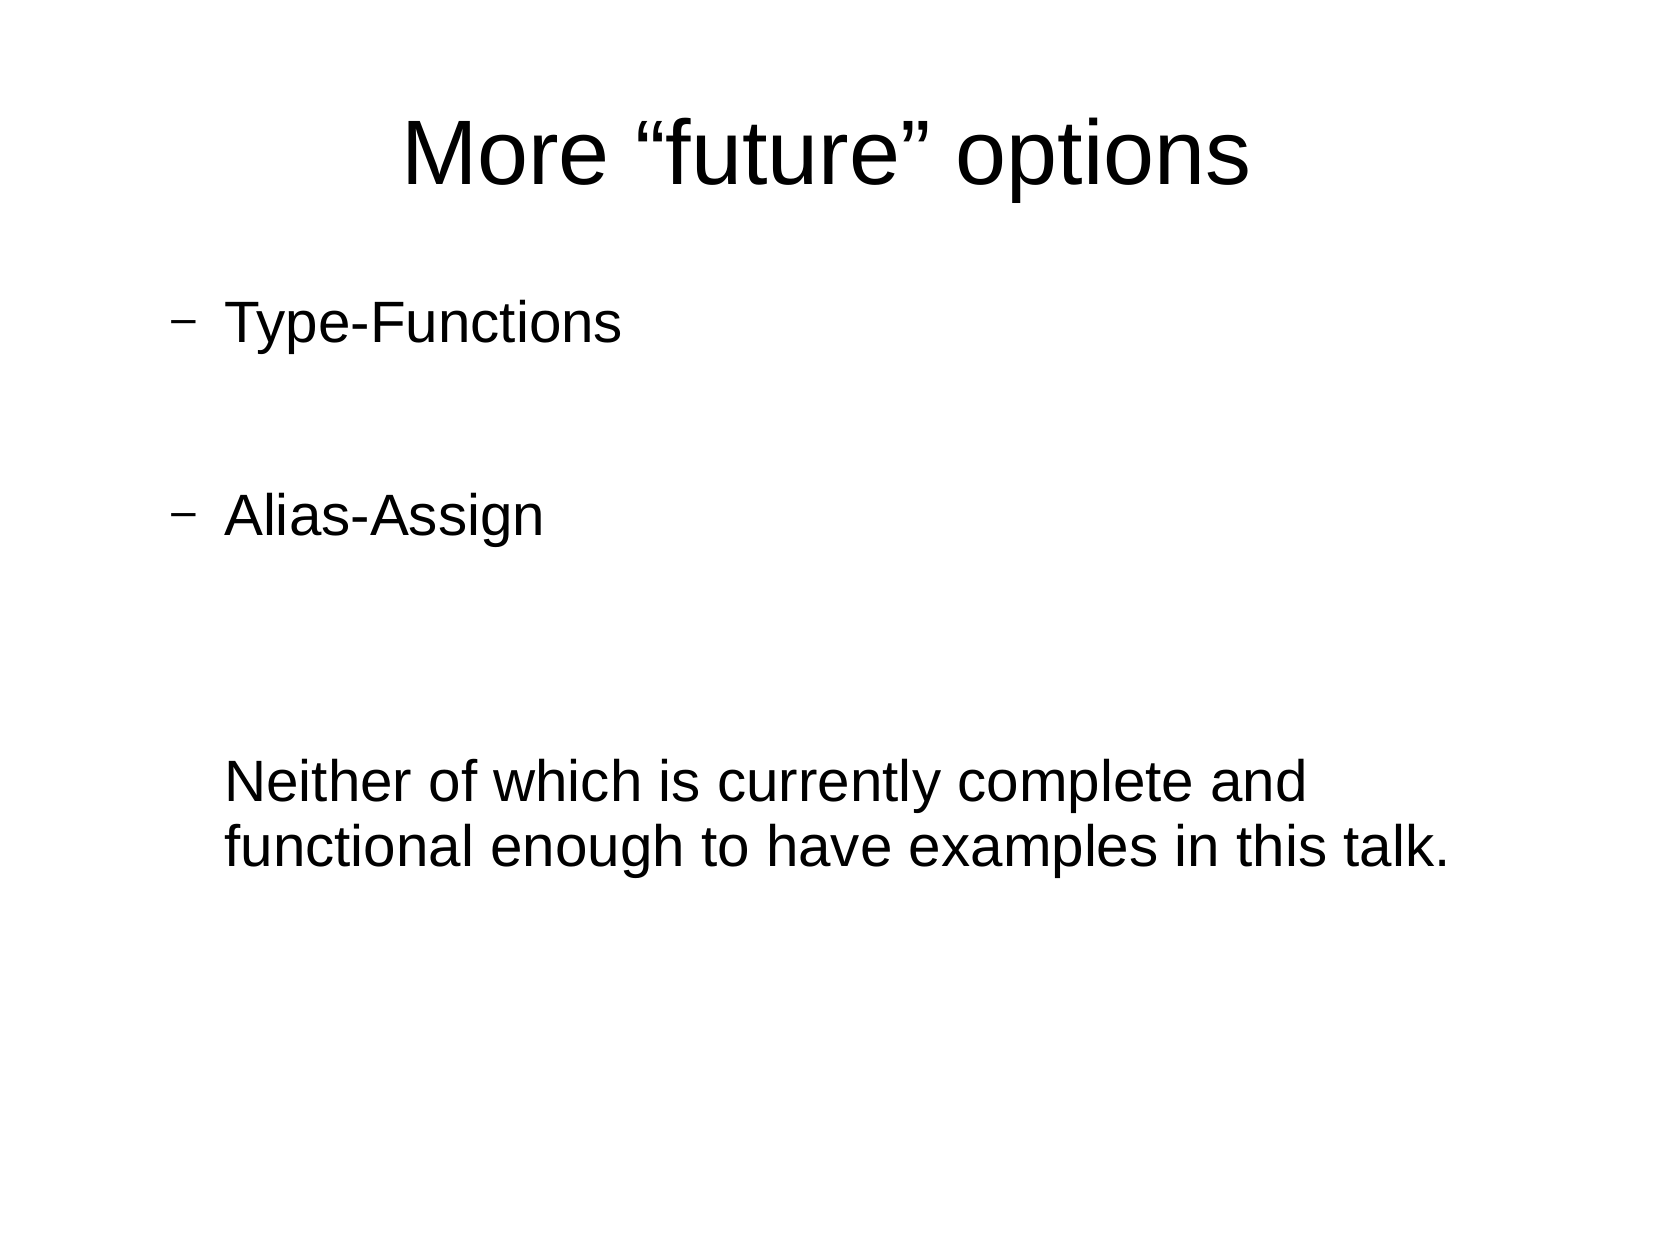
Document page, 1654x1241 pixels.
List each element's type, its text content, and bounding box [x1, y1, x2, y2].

list Type-Functions Alias-Assign Neither of which is currently complete and functional enough to have examples in this talk. [82, 290, 1571, 1010]
title More “future” options [82, 49, 1571, 257]
